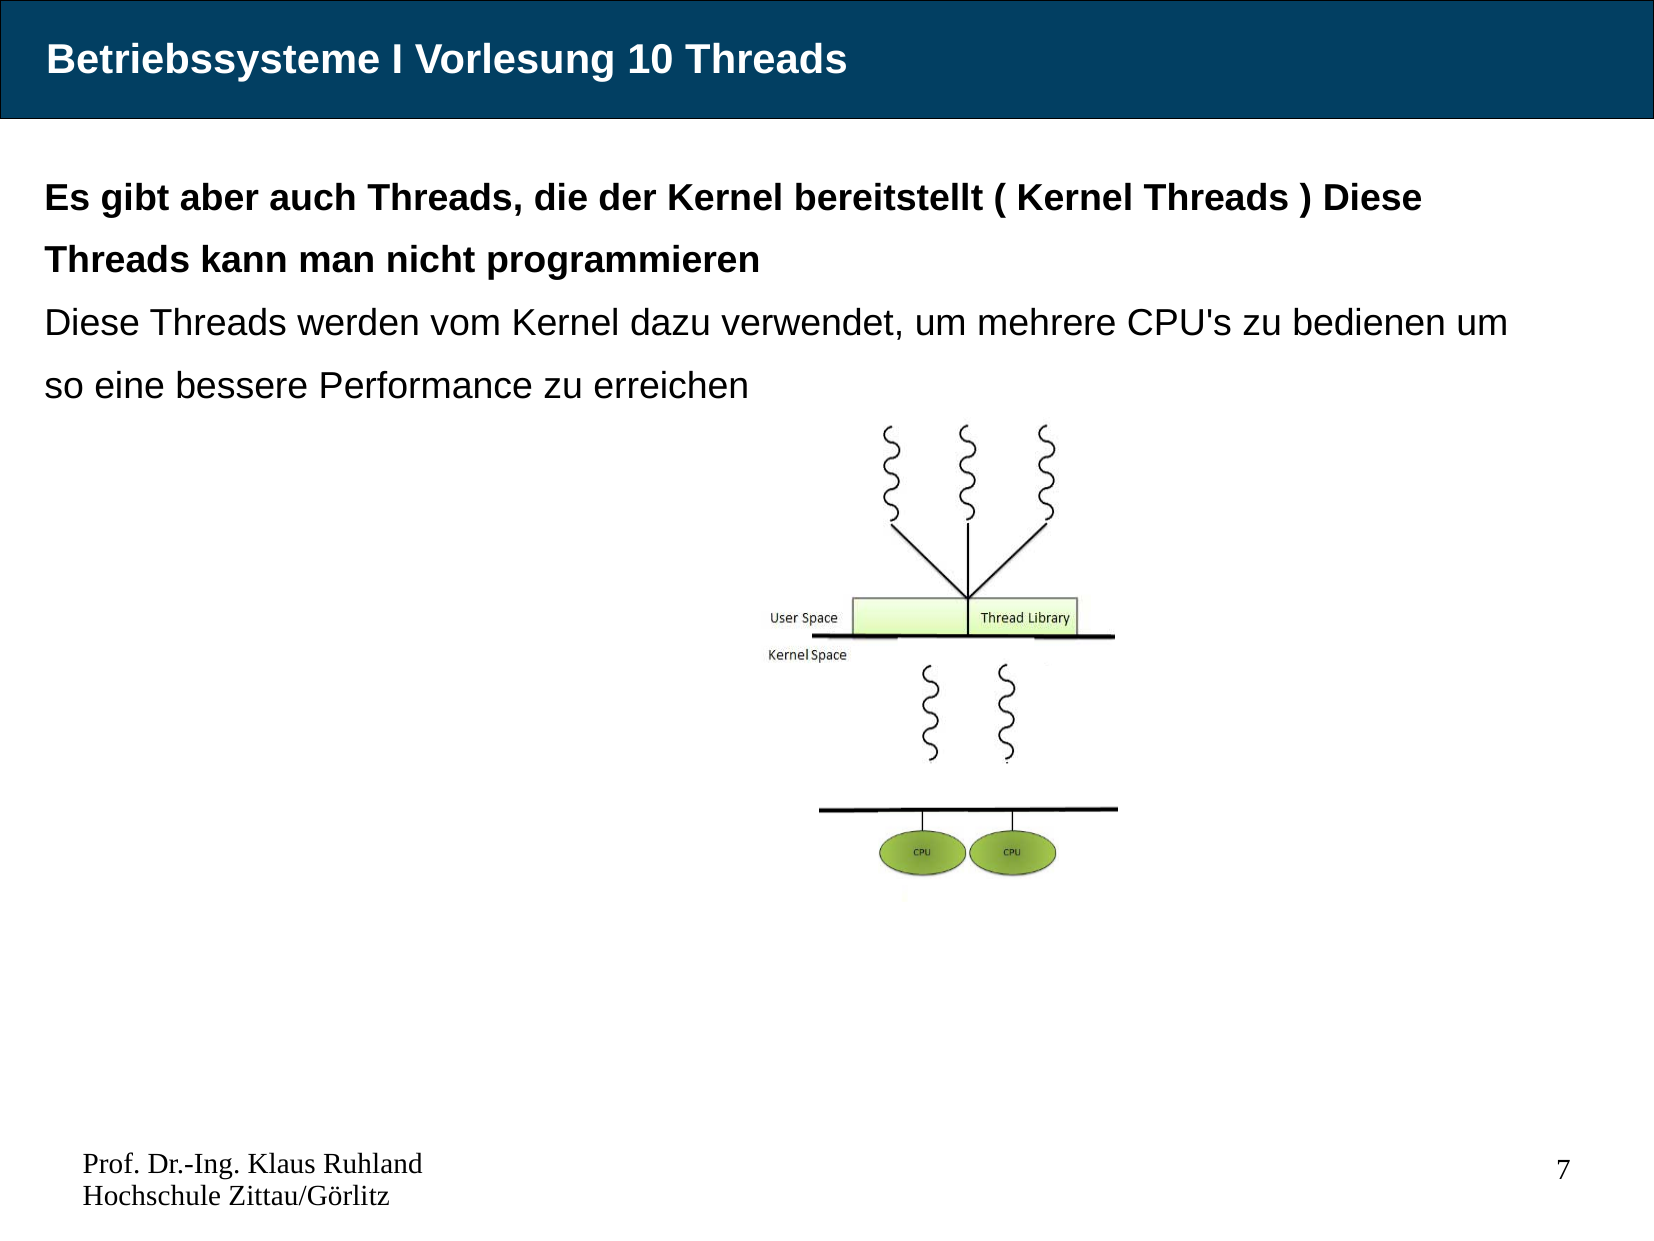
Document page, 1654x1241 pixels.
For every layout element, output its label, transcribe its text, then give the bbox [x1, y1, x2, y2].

text_box Es gibt aber auch Threads, die der Kernel bereitstellt ( Kernel Threads ) Diese Threads kann man nicht programmieren Diese Threads werden vom Kernel dazu verwendet, um mehrere CPU's zu bedienen um so eine bessere Performance zu erreichen [29, 147, 1565, 1224]
picture [761, 413, 1123, 903]
